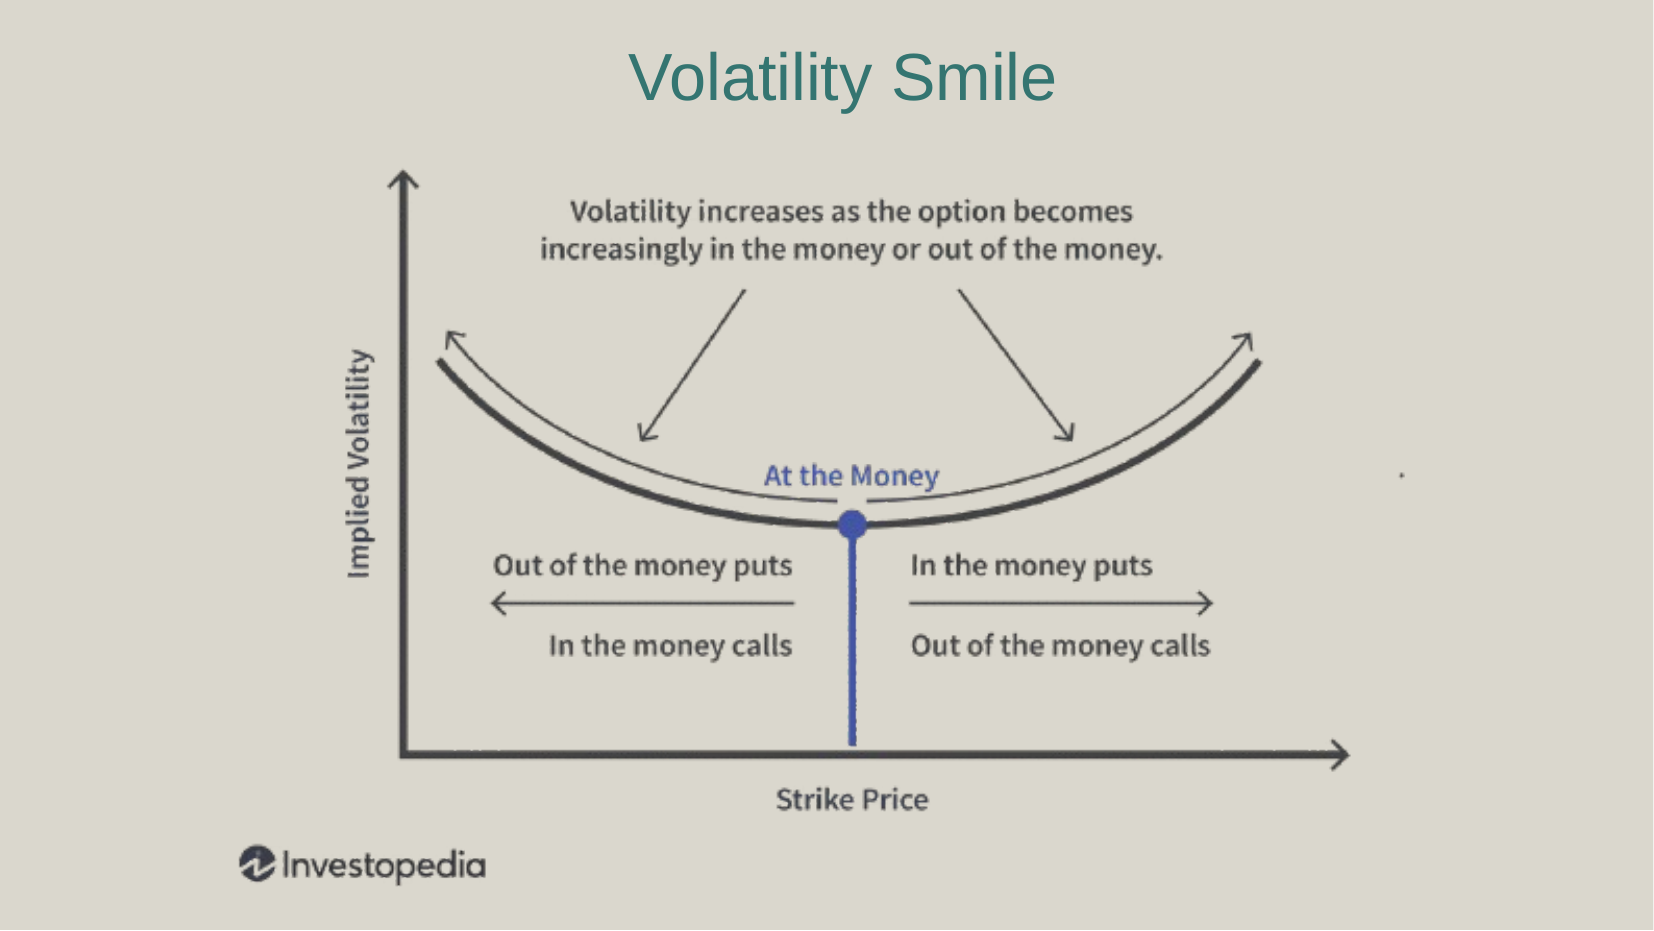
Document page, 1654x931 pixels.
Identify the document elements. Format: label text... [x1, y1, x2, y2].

picture [219, 156, 1528, 901]
title Volatility Smile [99, 0, 1588, 156]
